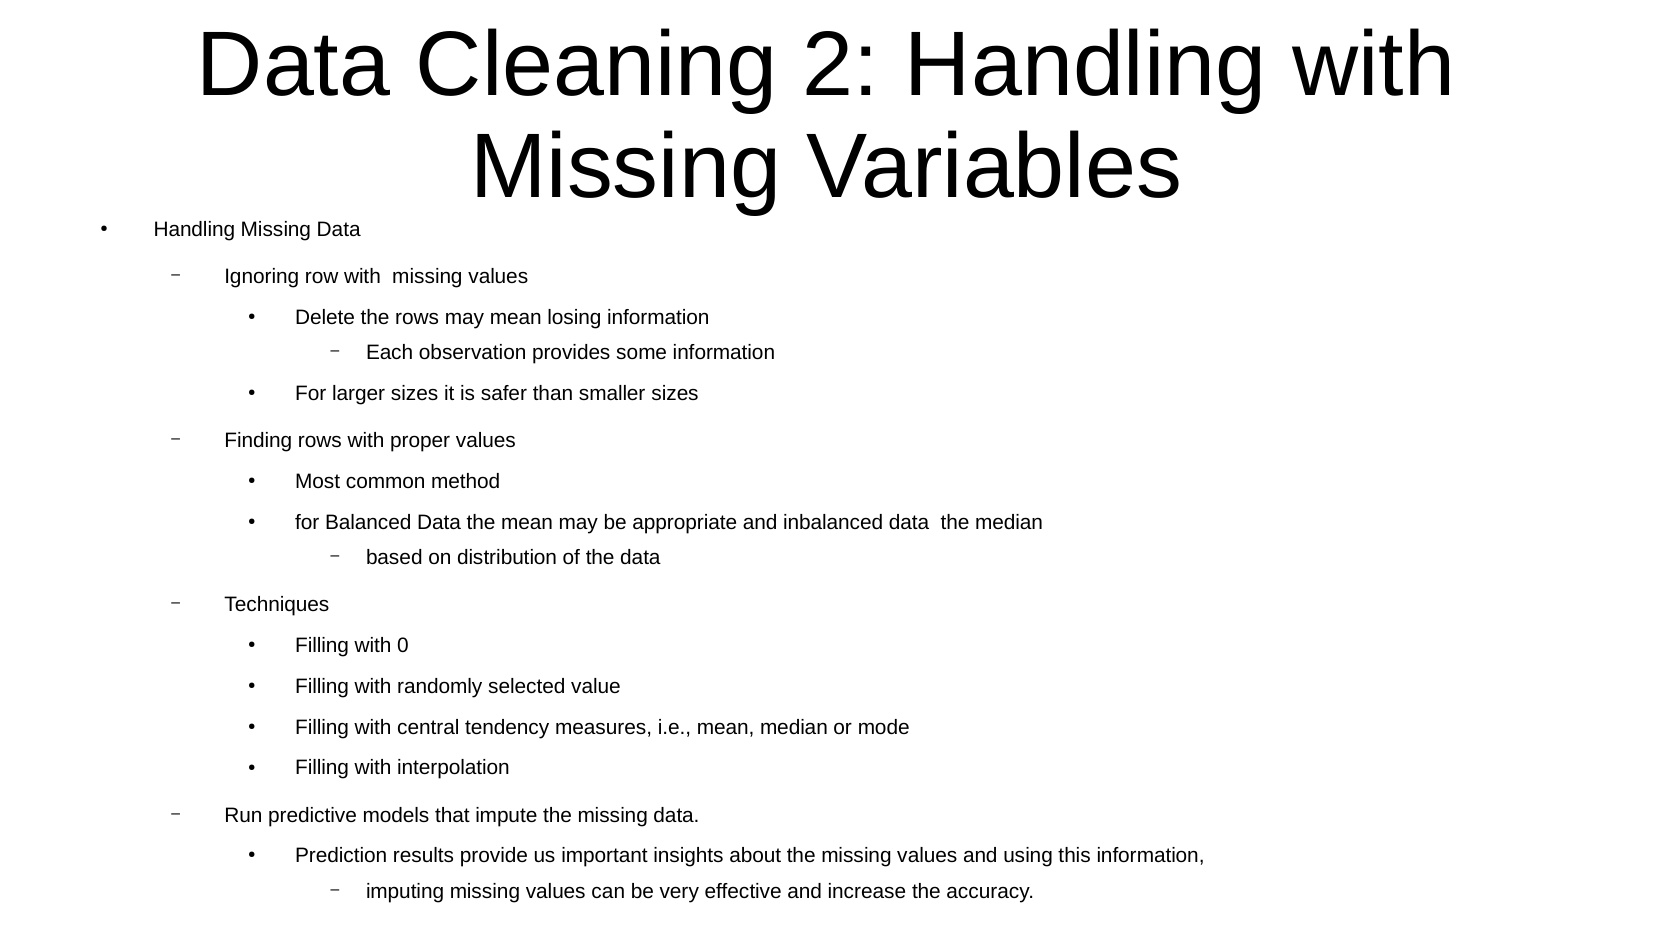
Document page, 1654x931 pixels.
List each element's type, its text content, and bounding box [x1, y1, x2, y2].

title Data Cleaning 2: Handling with Missing Variables [82, 12, 1571, 217]
list Handling Missing Data Ignoring row with missing values Delete the rows may mean losing information Each observation provides some information For larger sizes it is safer than smaller sizes Finding rows with proper values Most common method for Balanced Data the mean may be appropriate and inbalanced data the median based on distribution of the data Techniques Filling with 0 Filling with randomly selected value Filling with central tendency measures, i.e., mean, median or mode Filling with interpolation Run predictive models that impute the missing data. Prediction results provide us important insights about the missing values and using this information, imputing missing values can be very effective and increase the accuracy. [82, 217, 1636, 916]
